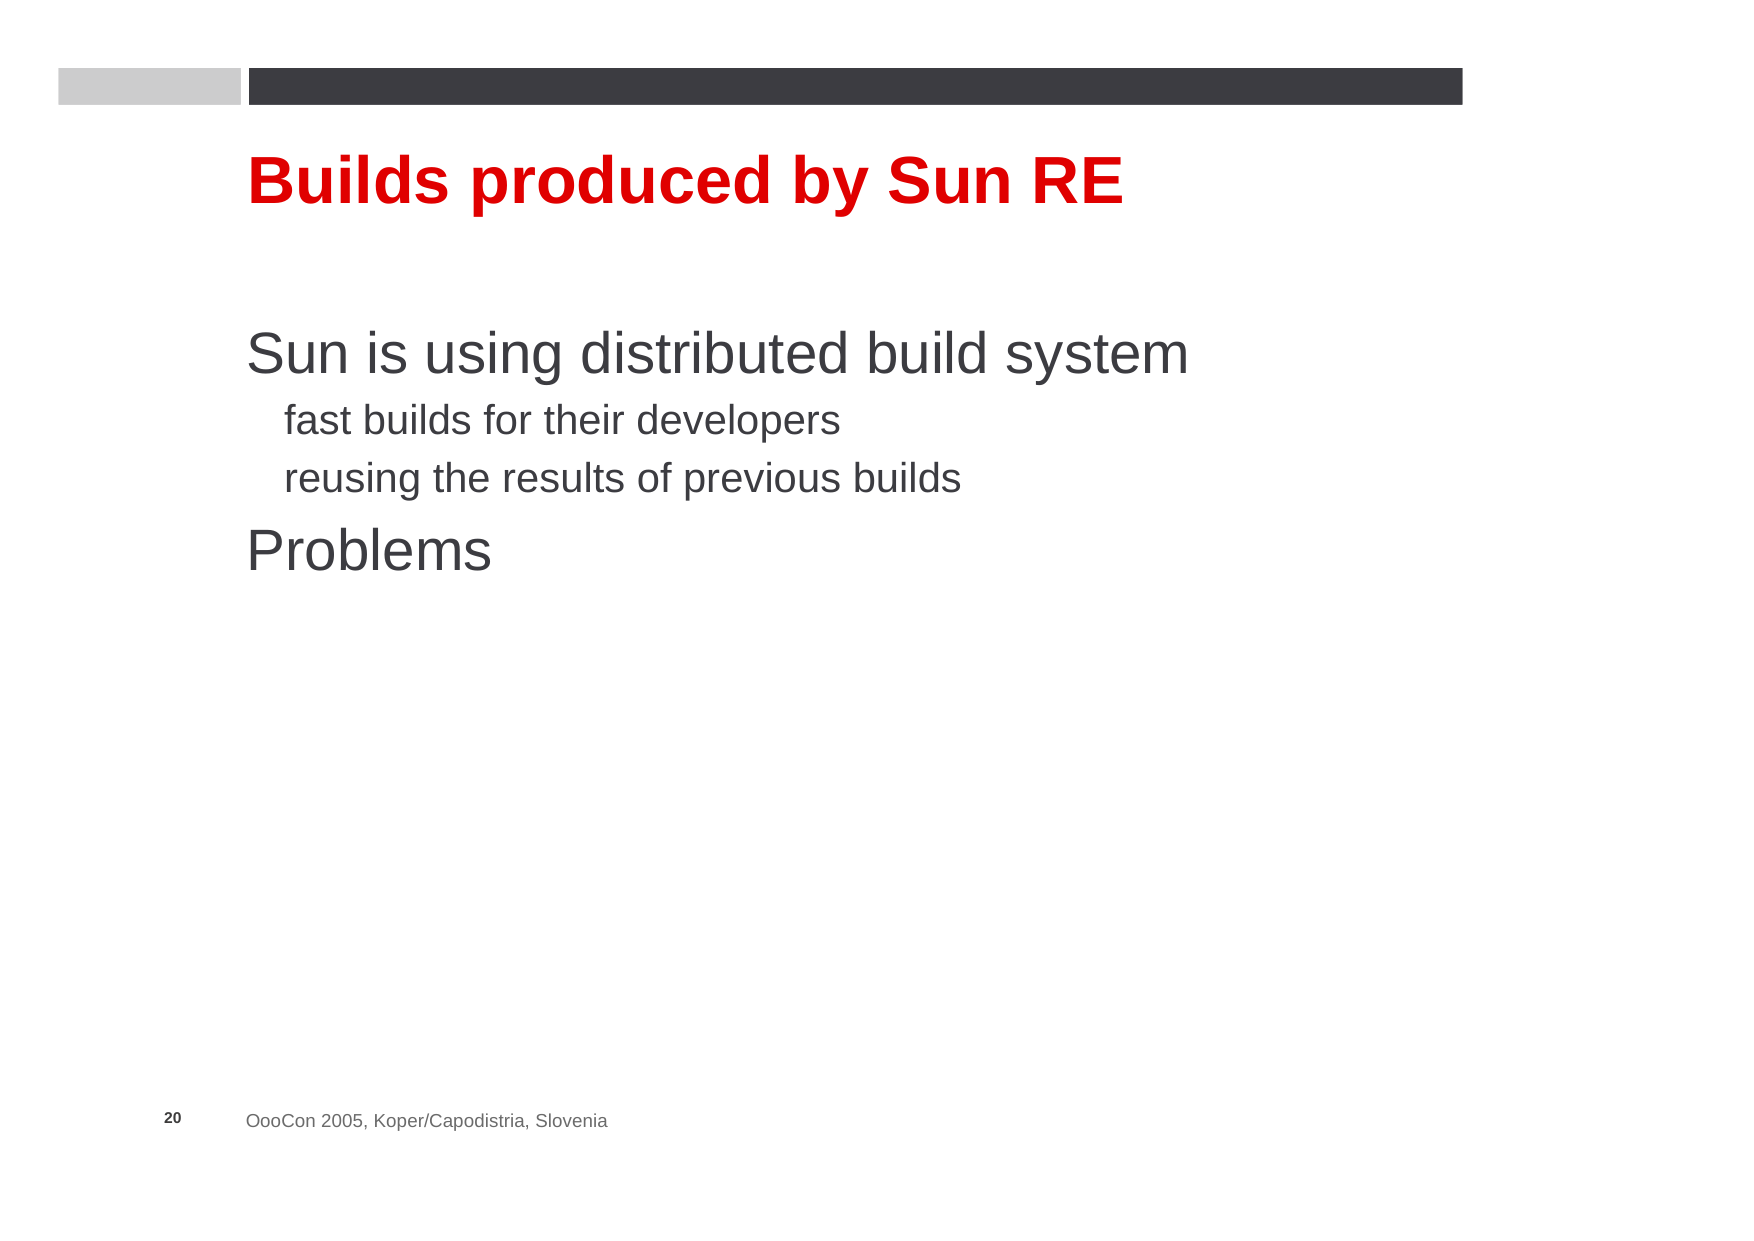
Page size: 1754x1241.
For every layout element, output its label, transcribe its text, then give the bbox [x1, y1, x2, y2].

title Builds produced by Sun RE [247, 100, 1581, 263]
list Sun is using distributed build system fast builds for their developers reusing the results of previous builds Problems [246, 304, 1600, 1034]
